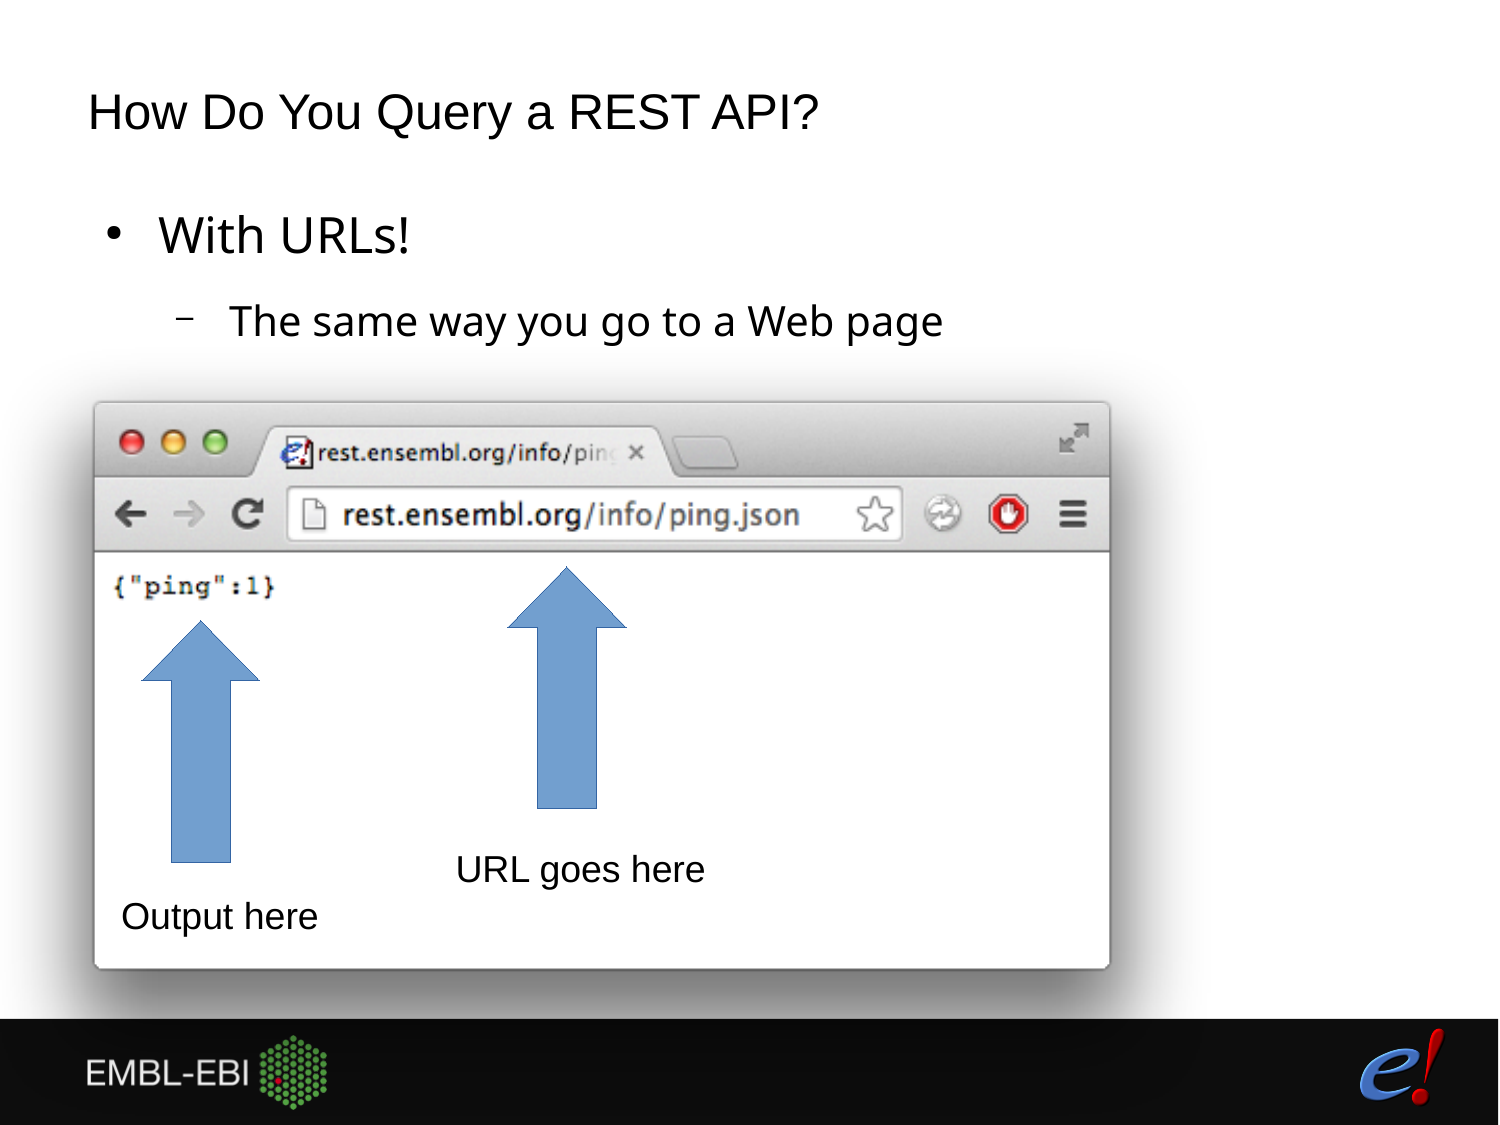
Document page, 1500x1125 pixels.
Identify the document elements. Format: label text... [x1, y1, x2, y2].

text_box Output here [106, 888, 334, 945]
text_box [507, 566, 627, 809]
text_box URL goes here [440, 840, 721, 898]
picture [0, 330, 1229, 1125]
title How Do You Query a REST API? [87, 50, 1425, 175]
list With URLs! The same way you go to a Web page [87, 200, 1425, 914]
text_box [141, 620, 260, 863]
picture [1357, 1026, 1448, 1112]
